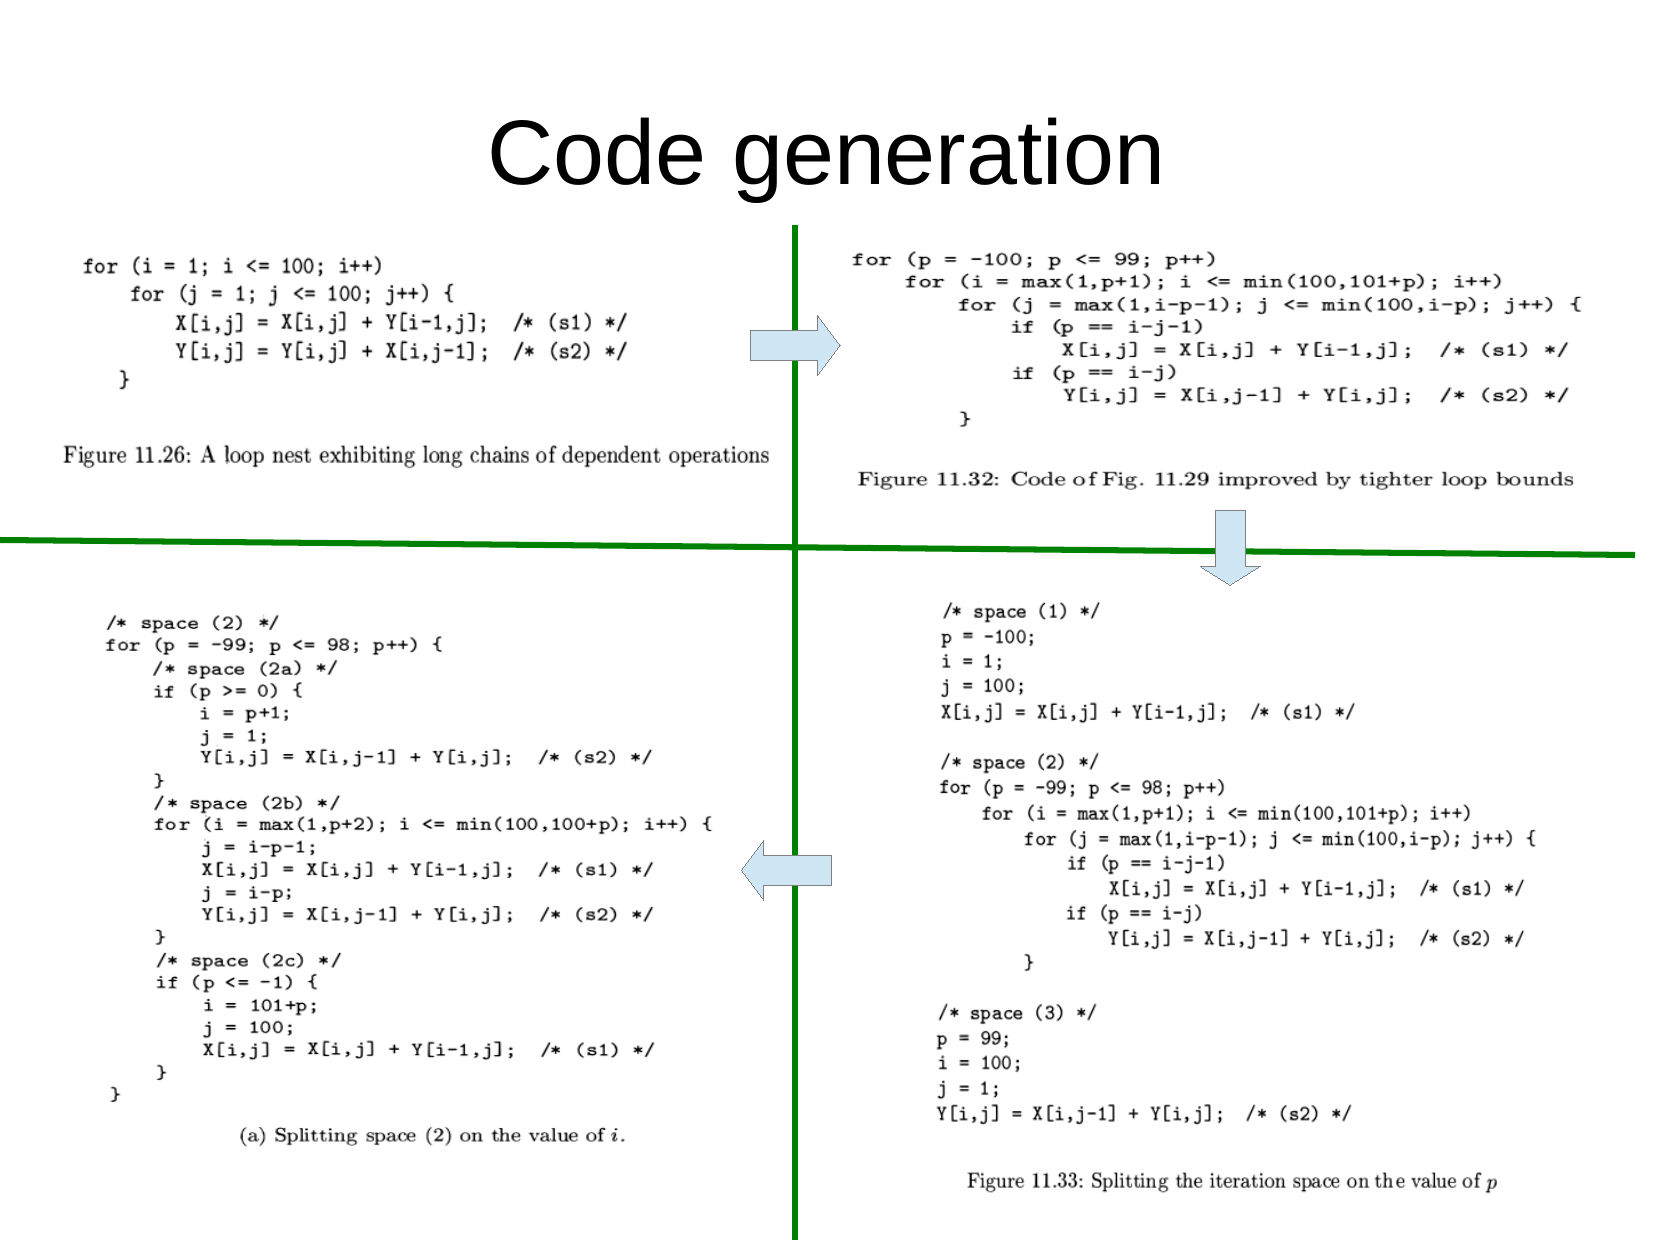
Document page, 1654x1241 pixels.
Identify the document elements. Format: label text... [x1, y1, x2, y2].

picture [87, 603, 736, 1153]
text_box [1200, 510, 1261, 586]
text_box [750, 315, 841, 376]
picture [45, 246, 781, 481]
picture [924, 597, 1546, 1204]
title Code generation [82, 49, 1571, 257]
text_box [741, 840, 832, 901]
picture [840, 239, 1594, 496]
